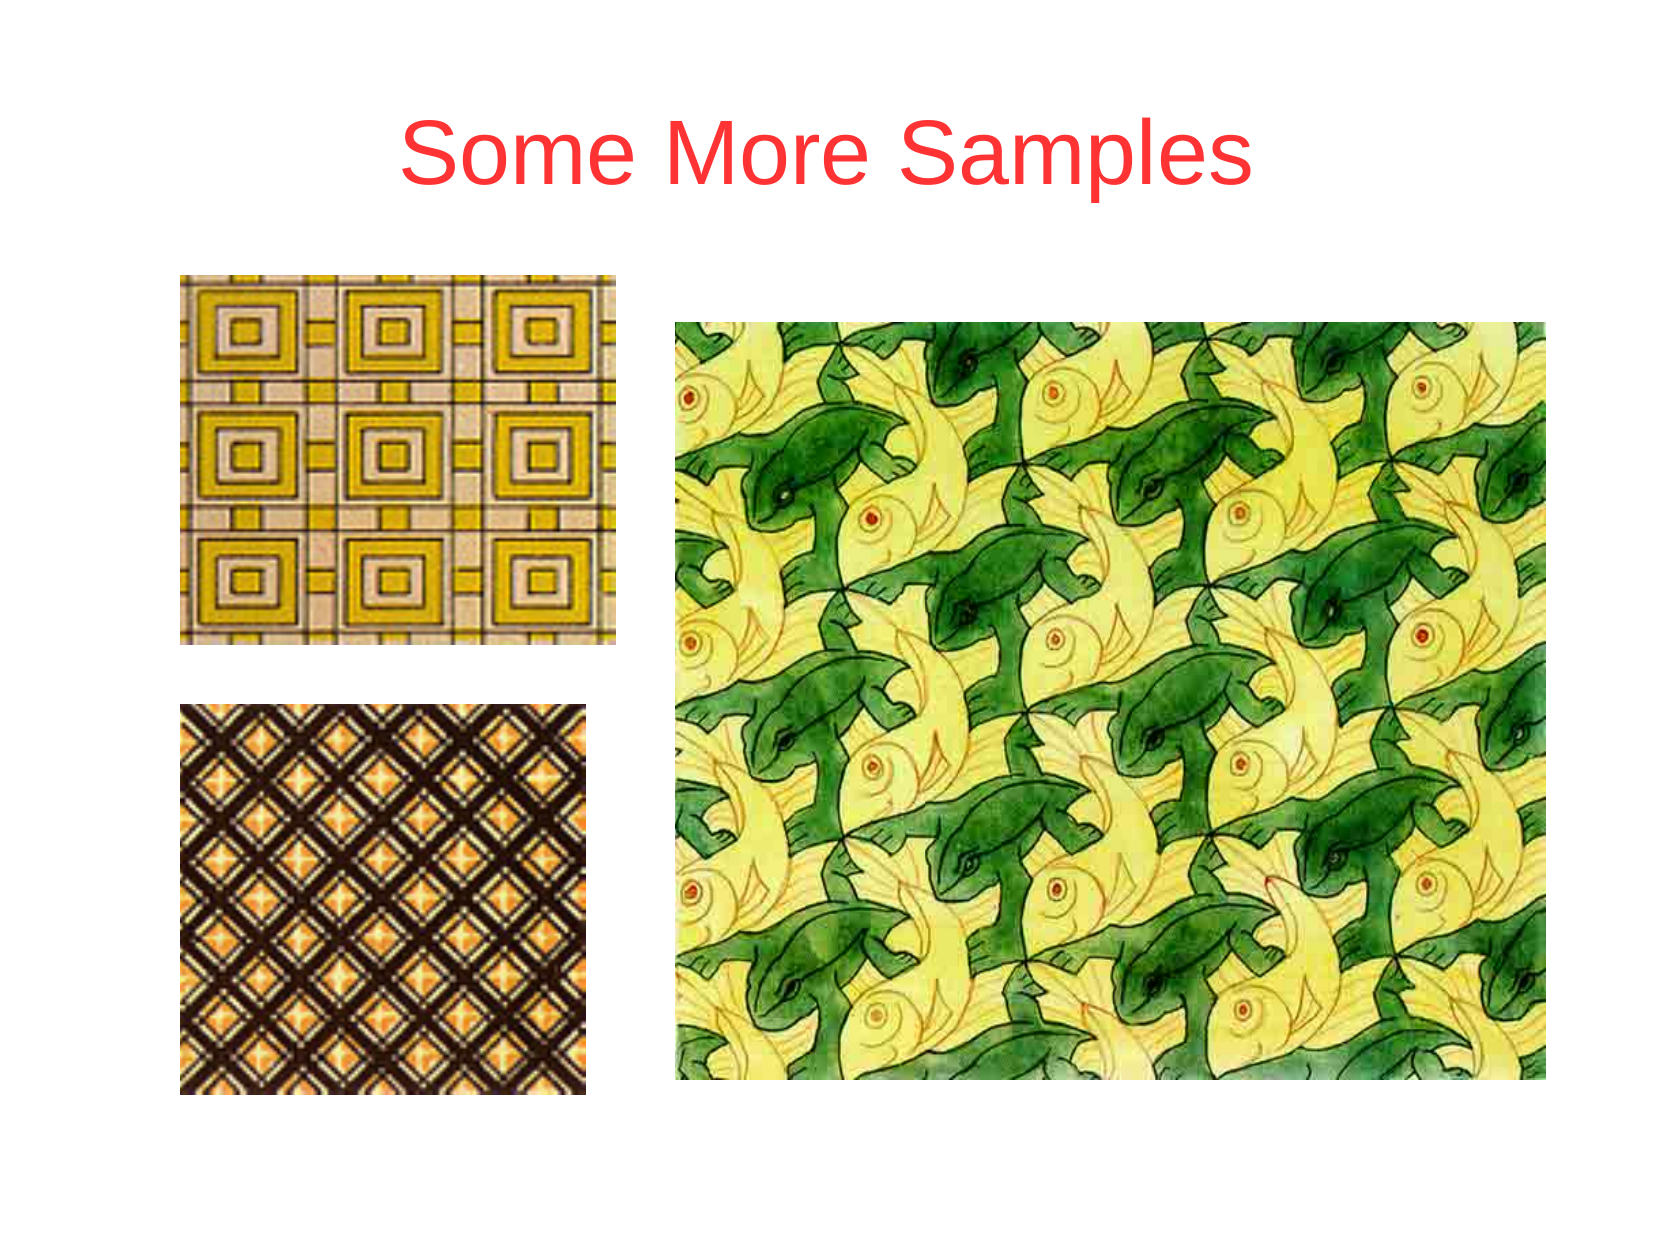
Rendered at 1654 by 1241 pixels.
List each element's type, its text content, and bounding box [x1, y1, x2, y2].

title Some More Samples [82, 49, 1571, 257]
picture [180, 704, 586, 1096]
picture [180, 275, 616, 646]
picture [675, 322, 1546, 1081]
